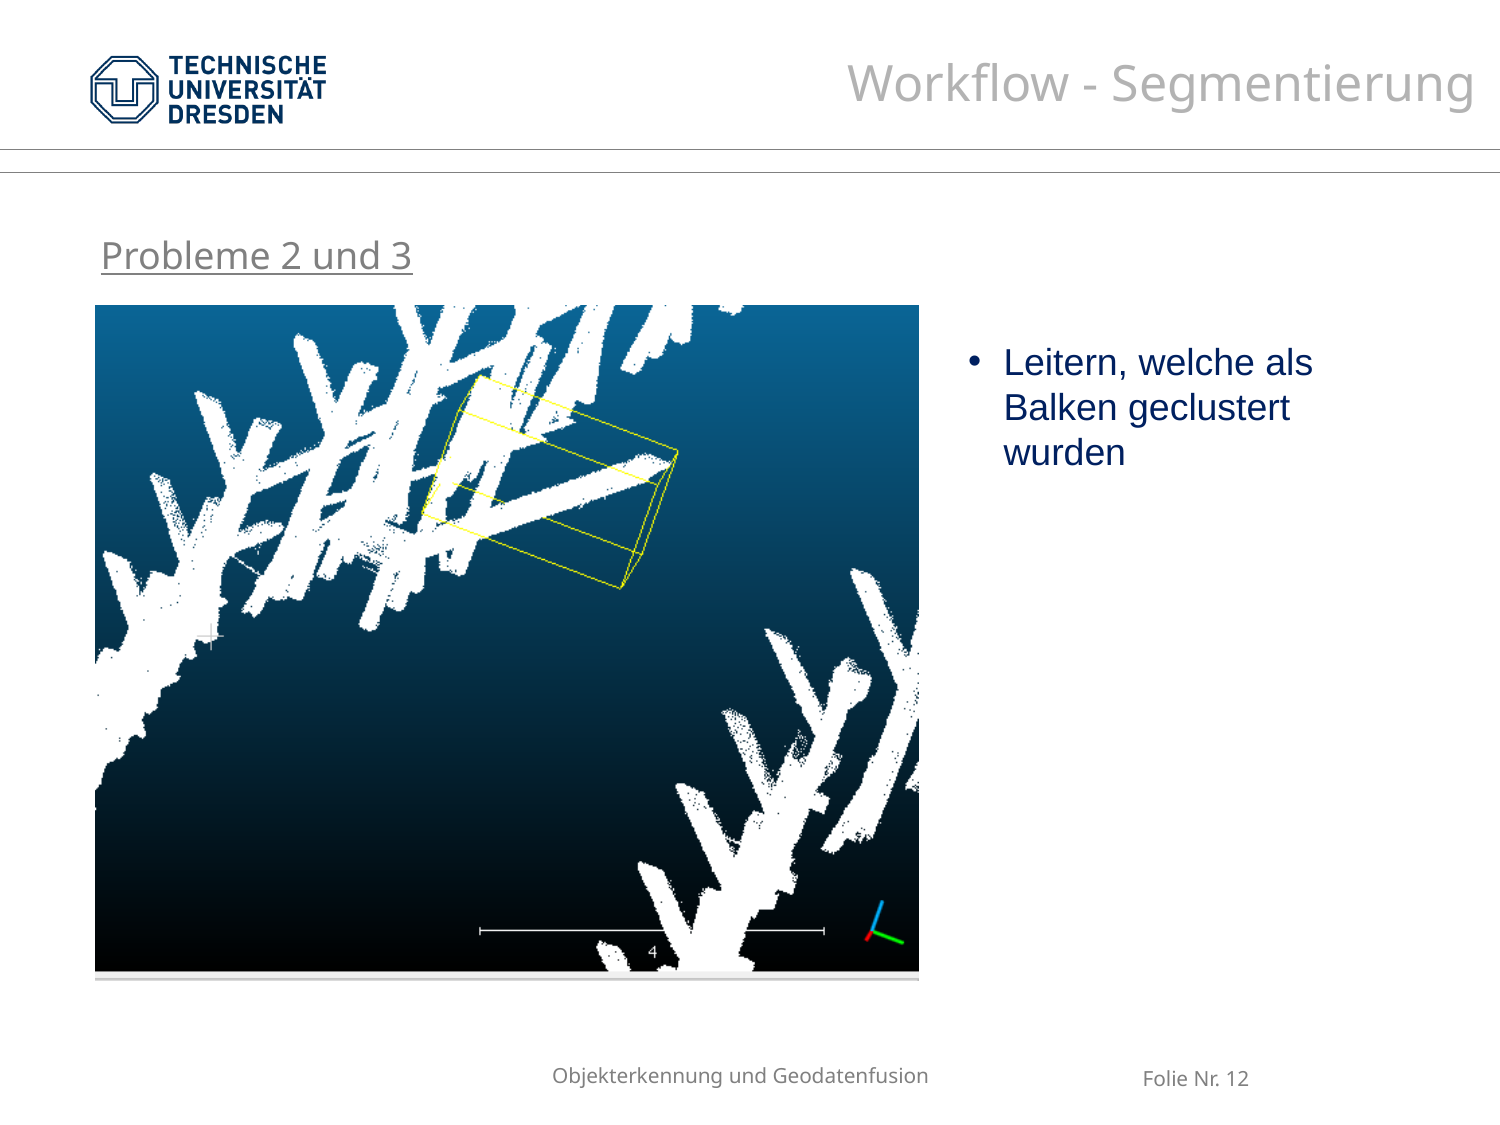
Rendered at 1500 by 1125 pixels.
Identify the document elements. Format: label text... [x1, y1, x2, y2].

picture [90, 54, 326, 124]
picture [95, 305, 919, 981]
picture [632, 548, 639, 556]
text_box Workflow - Segmentierung [694, 44, 1492, 119]
text_box Probleme 2 und 3 [85, 224, 446, 285]
picture [630, 430, 919, 435]
text_box Leitern, welche als Balken geclustert wurden [953, 285, 1438, 480]
